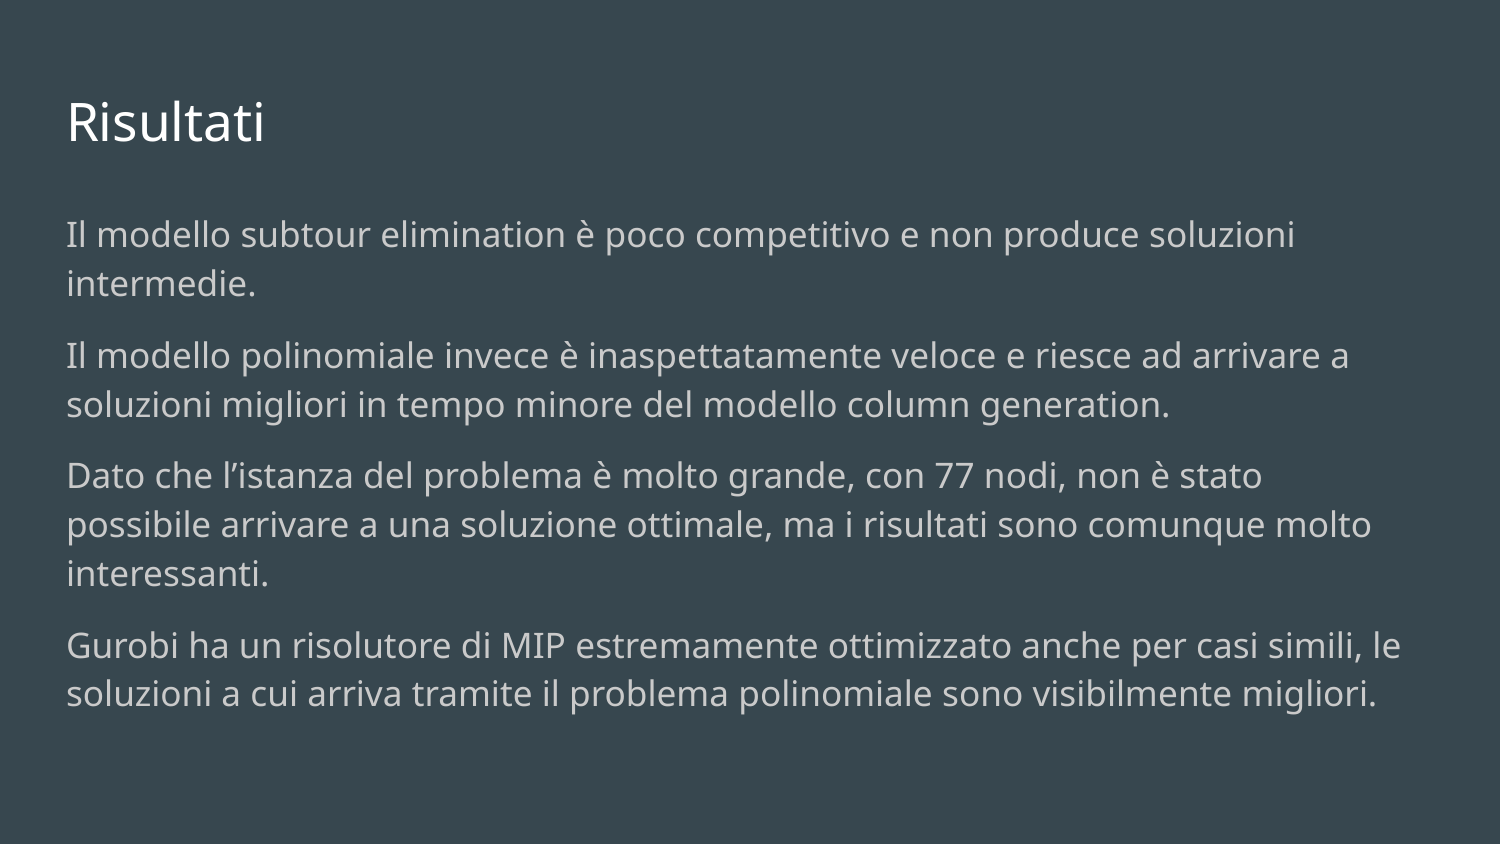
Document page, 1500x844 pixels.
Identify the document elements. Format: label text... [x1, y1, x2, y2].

list Il modello subtour elimination è poco competitivo e non produce soluzioni intermedie. Il modello polinomiale invece è inaspettatamente veloce e riesce ad arrivare a soluzioni migliori in tempo minore del modello column generation. Dato che l’istanza del problema è molto grande, con 77 nodi, non è stato possibile arrivare a una soluzione ottimale, ma i risultati sono comunque molto interessanti. Gurobi ha un risolutore di MIP estremamente ottimizzato anche per casi simili, le soluzioni a cui arriva tramite il problema polinomiale sono visibilmente migliori. [51, 191, 1428, 752]
title Risultati [51, 72, 1449, 167]
